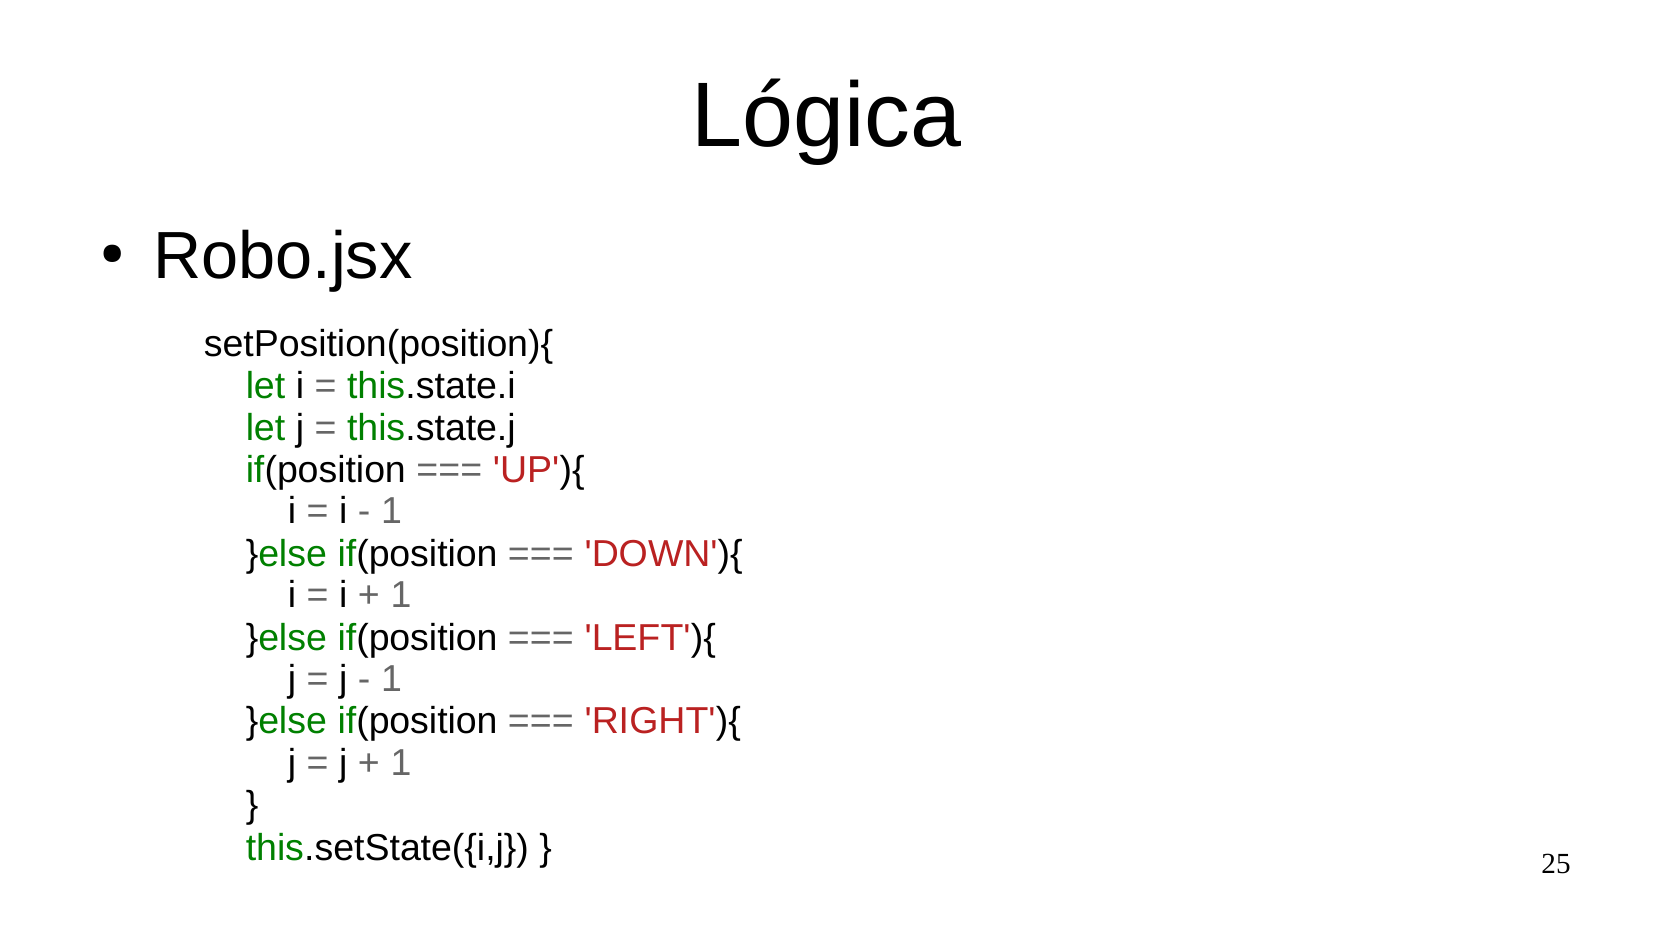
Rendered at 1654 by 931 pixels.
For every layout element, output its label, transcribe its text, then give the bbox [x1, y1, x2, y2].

text_box setPosition(position){ let i = this.state.i let j = this.state.j if(position === 'UP'){ i = i - 1 }else if(position === 'DOWN'){ i = i + 1 }else if(position === 'LEFT'){ j = j - 1 }else if(position === 'RIGHT'){ j = j + 1 } this.setState({i,j}) } [147, 314, 1087, 876]
title Lógica [82, 37, 1571, 193]
list Robo.jsx [82, 217, 1571, 758]
